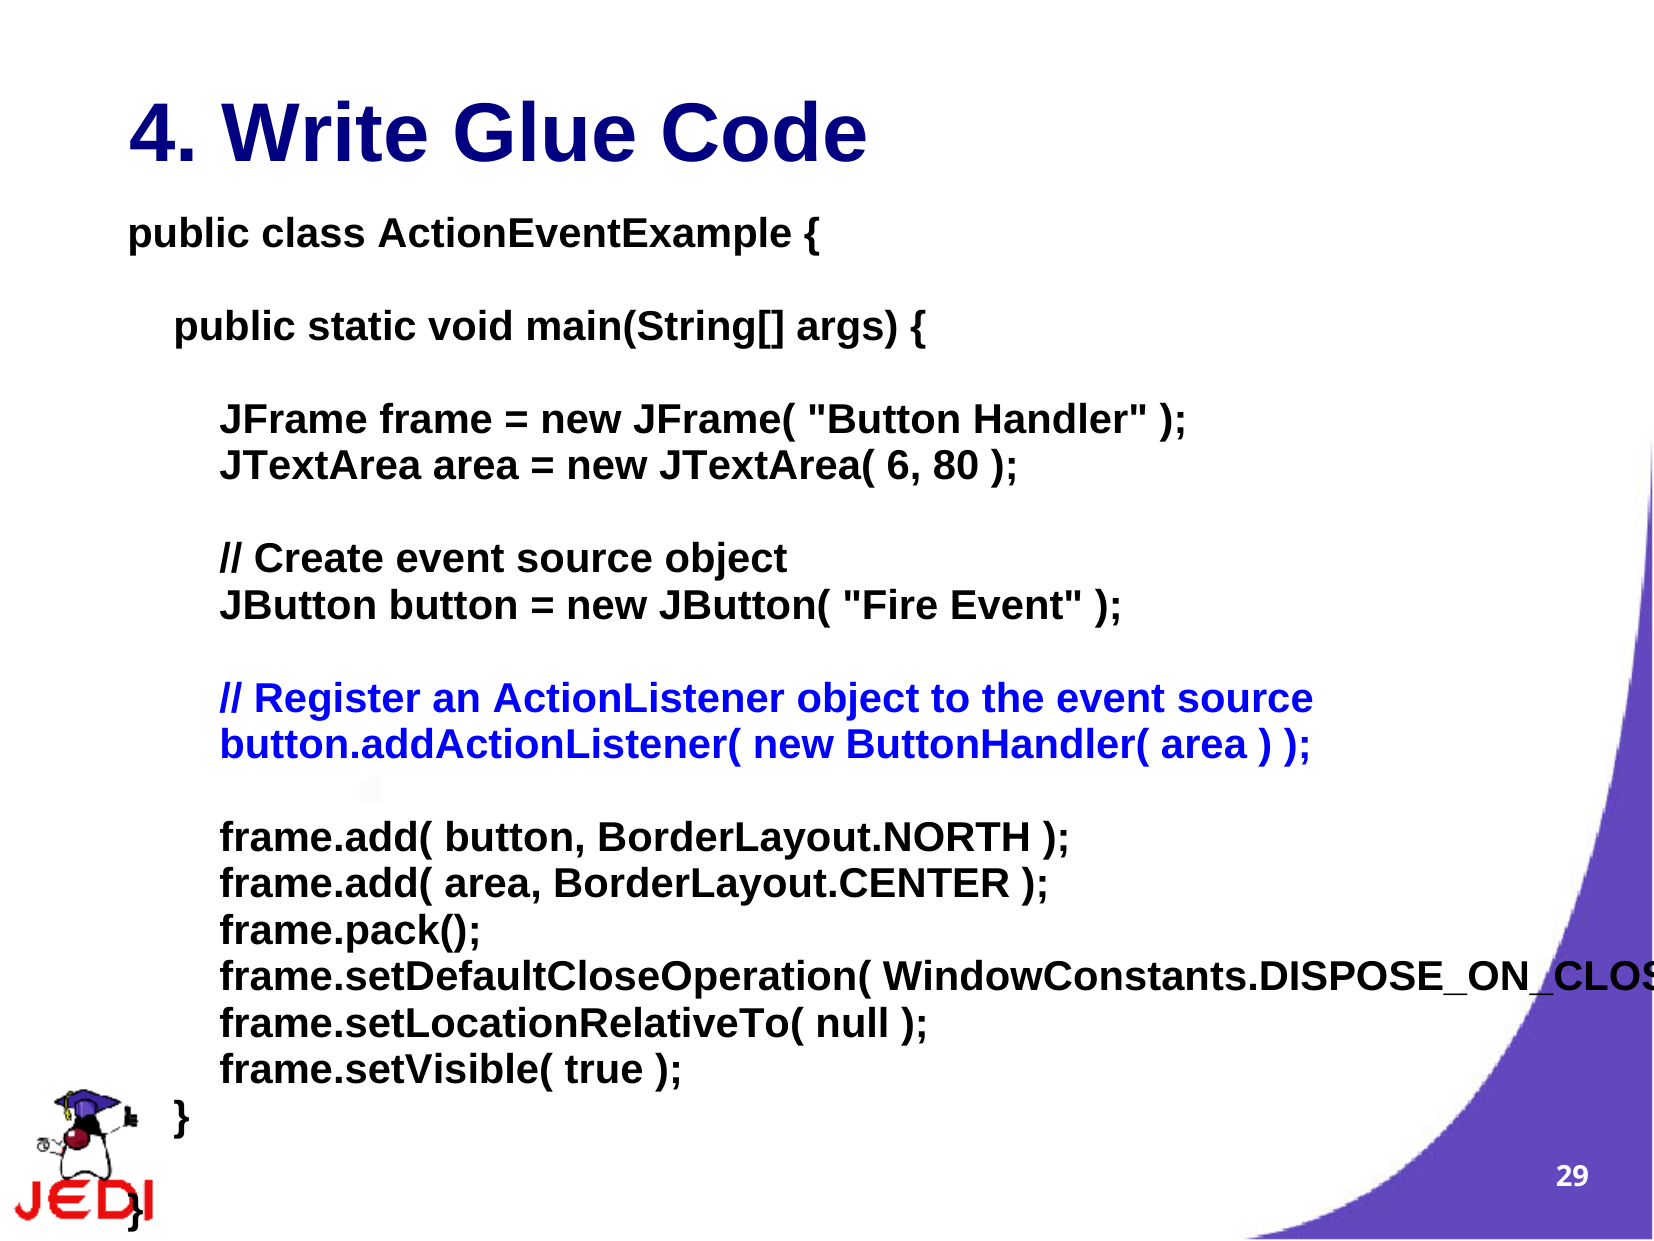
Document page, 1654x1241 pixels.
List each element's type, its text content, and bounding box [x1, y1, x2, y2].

title 4. Write Glue Code [129, 29, 1482, 209]
picture [0, 0, 1654, 1241]
list public class ActionEventExample { public static void main(String[] args) { JFrame frame = new JFrame( "Button Handler" ); JTextArea area = new JTextArea( 6, 80 ); // Create event source object JButton button = new JButton( "Fire Event" ); // Register an ActionListener object to the event source button.addActionListener( new ButtonHandler( area ) ); frame.add( button, BorderLayout.NORTH ); frame.add( area, BorderLayout.CENTER ); frame.pack(); frame.setDefaultCloseOperation( WindowConstants.DISPOSE_ON_CLOSE ); frame.setLocationRelativeTo( null ); frame.setVisible( true ); } } [109, 209, 1654, 1241]
